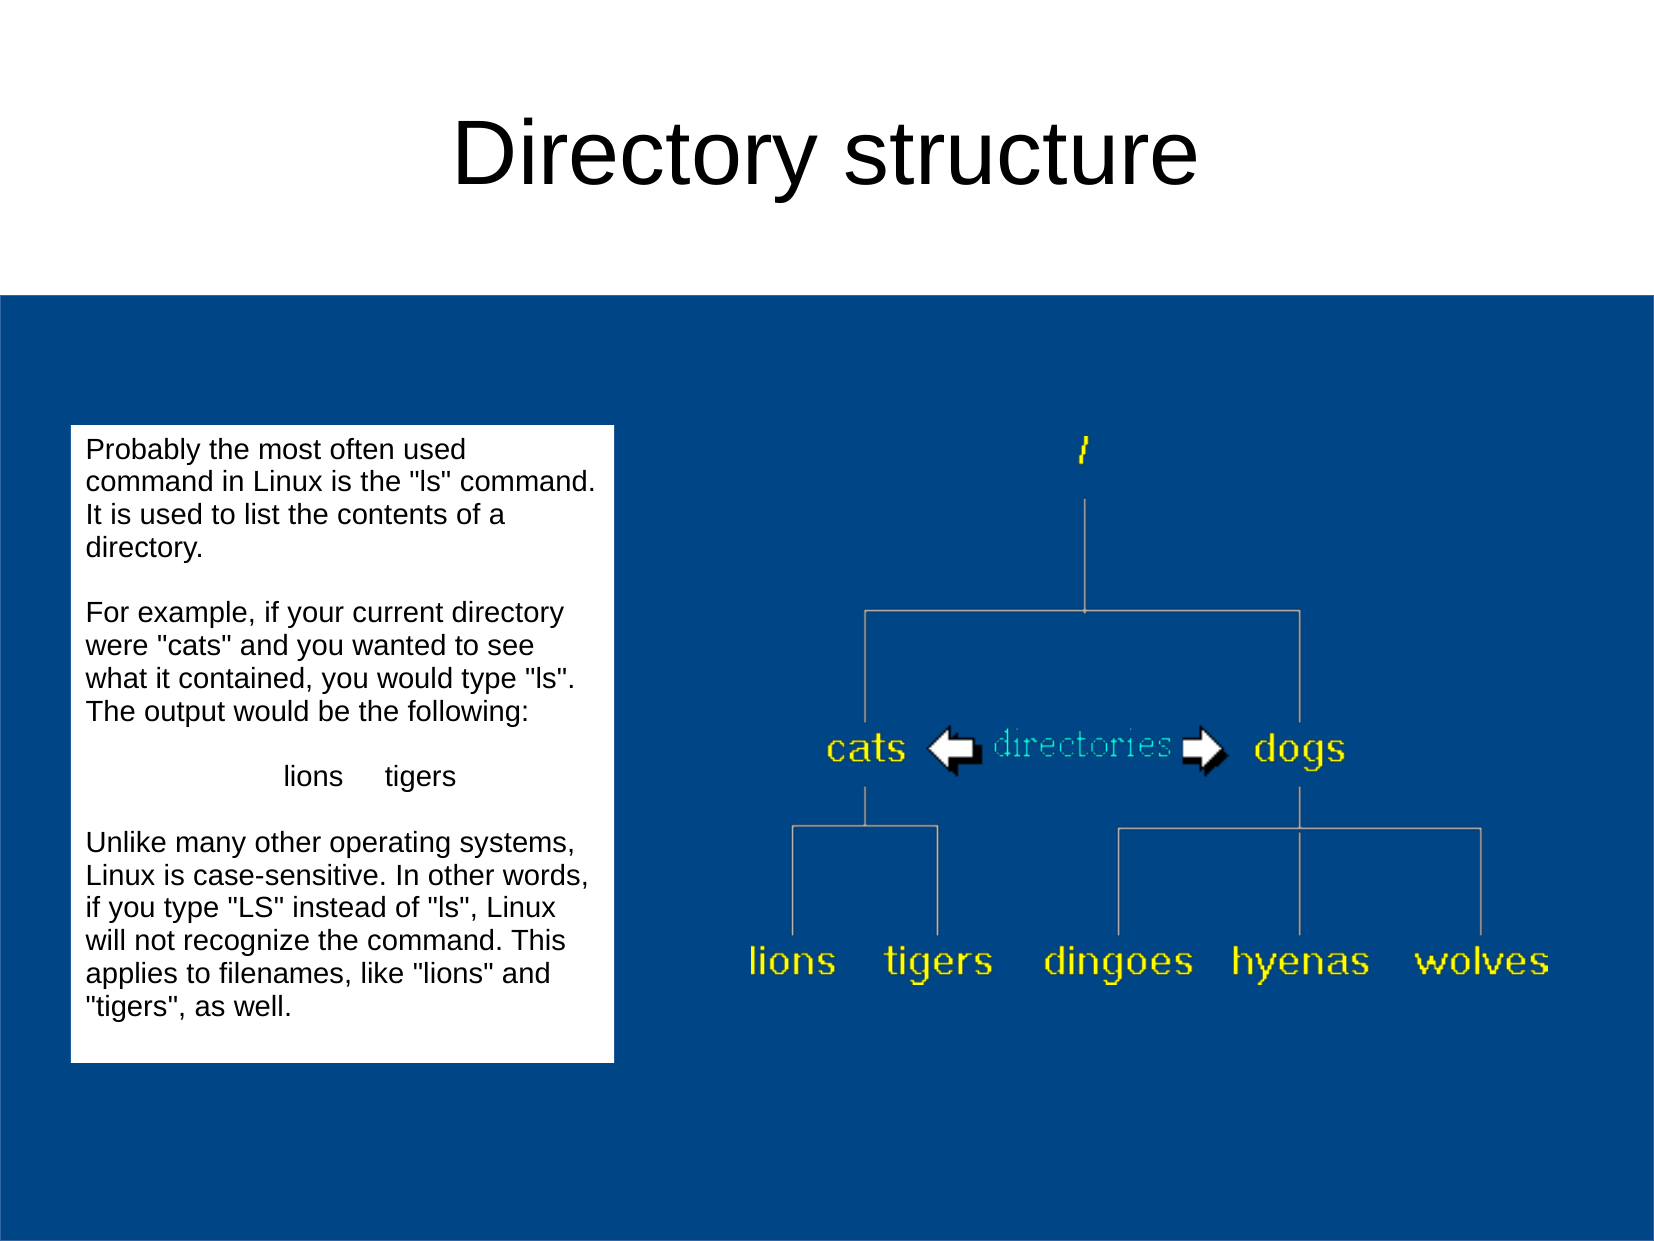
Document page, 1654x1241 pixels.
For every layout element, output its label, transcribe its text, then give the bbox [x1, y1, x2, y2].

picture [751, 436, 1548, 985]
title Directory structure [82, 49, 1571, 257]
text_box Probably the most often used command in Linux is the "ls" command. It is used to list the contents of a directory. For example, if your current directory were "cats" and you wanted to see what it contained, you would type "ls". The output would be the following: lions tigers Unlike many other operating systems, Linux is case-sensitive. In other words, if you type "LS" instead of "ls", Linux will not recognize the command. This applies to filenames, like "lions" and "tigers", as well. [70, 425, 615, 1063]
text_box [0, 295, 1654, 1241]
